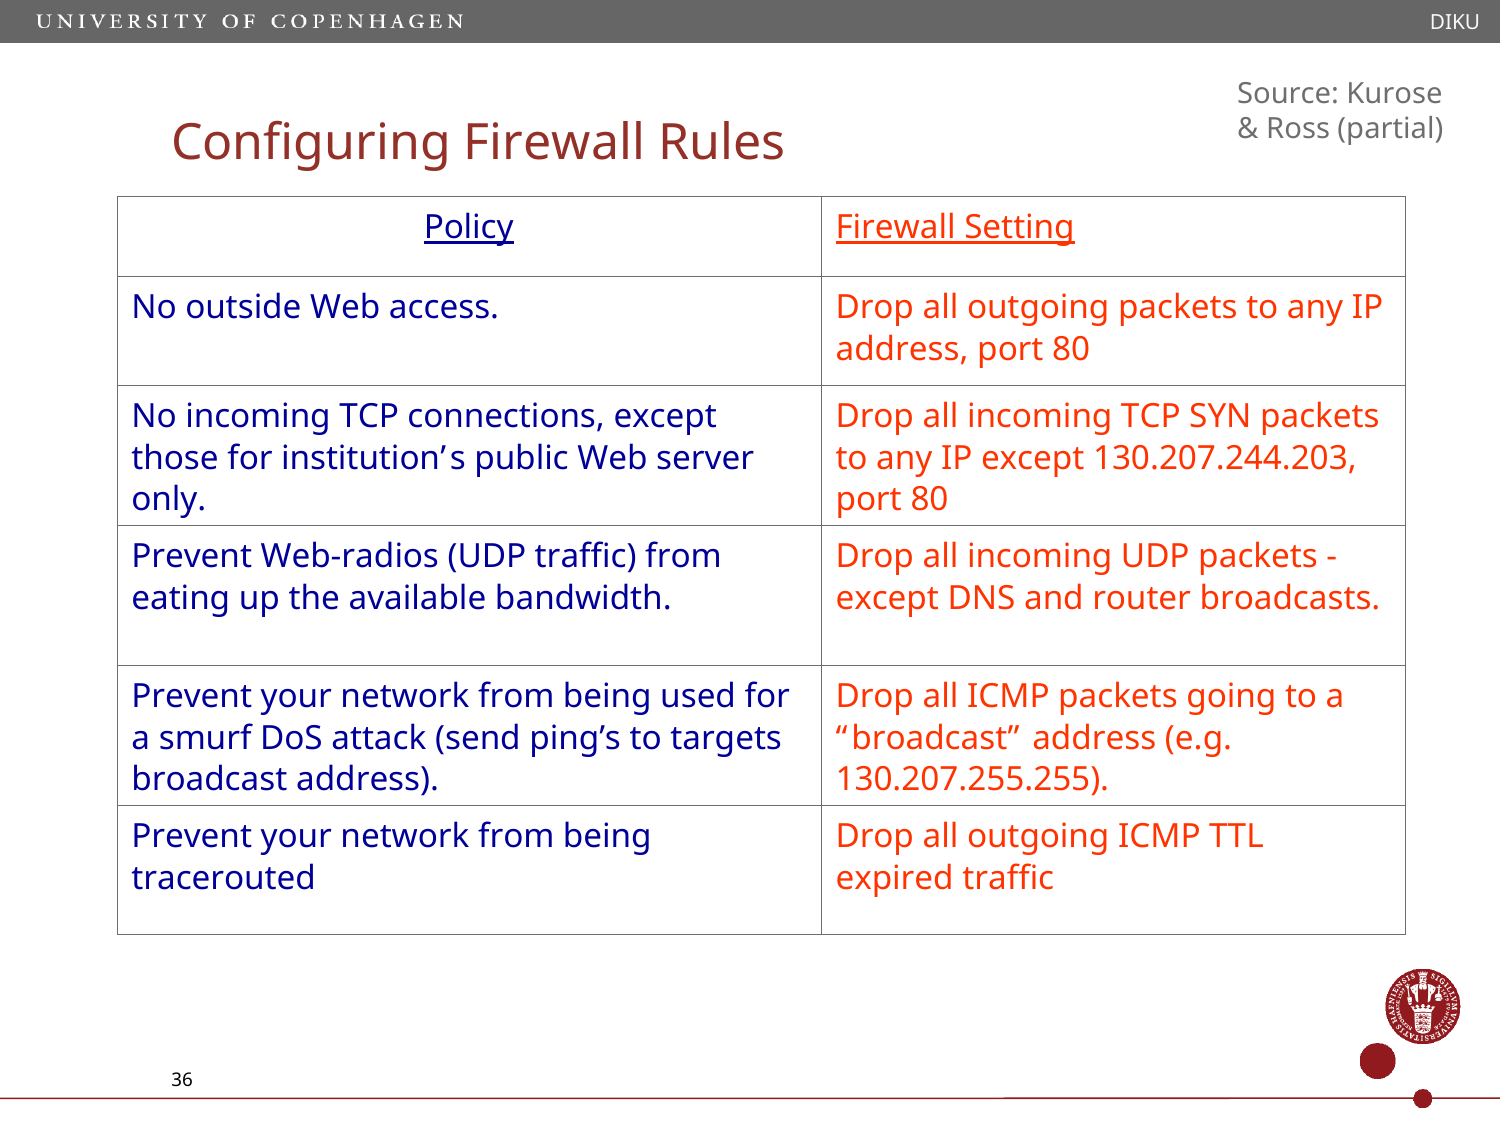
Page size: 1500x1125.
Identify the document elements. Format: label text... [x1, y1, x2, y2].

text_box DIKU [469, 0, 1495, 43]
table_cell Prevent your network from being used for a smurf DoS attack (send ping’s to targets broadcast address). [118, 666, 821, 805]
table_cell No outside Web access. [118, 277, 821, 385]
table_cell Drop all incoming TCP SYN packets to any IP except 130.207.244.203, port 80 [822, 386, 1405, 525]
picture [0, 910, 1500, 1122]
table_header Firewall Setting [822, 197, 1405, 276]
table_cell Drop all outgoing ICMP TTL expired traffic [822, 806, 1405, 934]
text_box Source: Kurose & Ross (partial) [1222, 66, 1483, 152]
table_cell Drop all ICMP packets going to a “broadcast” address (e.g. 130.207.255.255). [822, 666, 1405, 805]
table_cell No incoming TCP connections, except those for institution’s public Web server only. [118, 386, 821, 525]
table_cell Prevent Web-radios (UDP traffic) from eating up the available bandwidth. [118, 526, 821, 665]
table_cell Drop all incoming UDP packets - except DNS and router broadcasts. [822, 526, 1405, 665]
table_cell Drop all outgoing packets to any IP address, port 80 [822, 277, 1405, 385]
table_header Policy [118, 197, 821, 276]
text_box Configuring Firewall Rules [171, 75, 1329, 171]
text_box <number> [171, 1067, 522, 1092]
table_cell Prevent your network from being tracerouted [118, 806, 821, 934]
